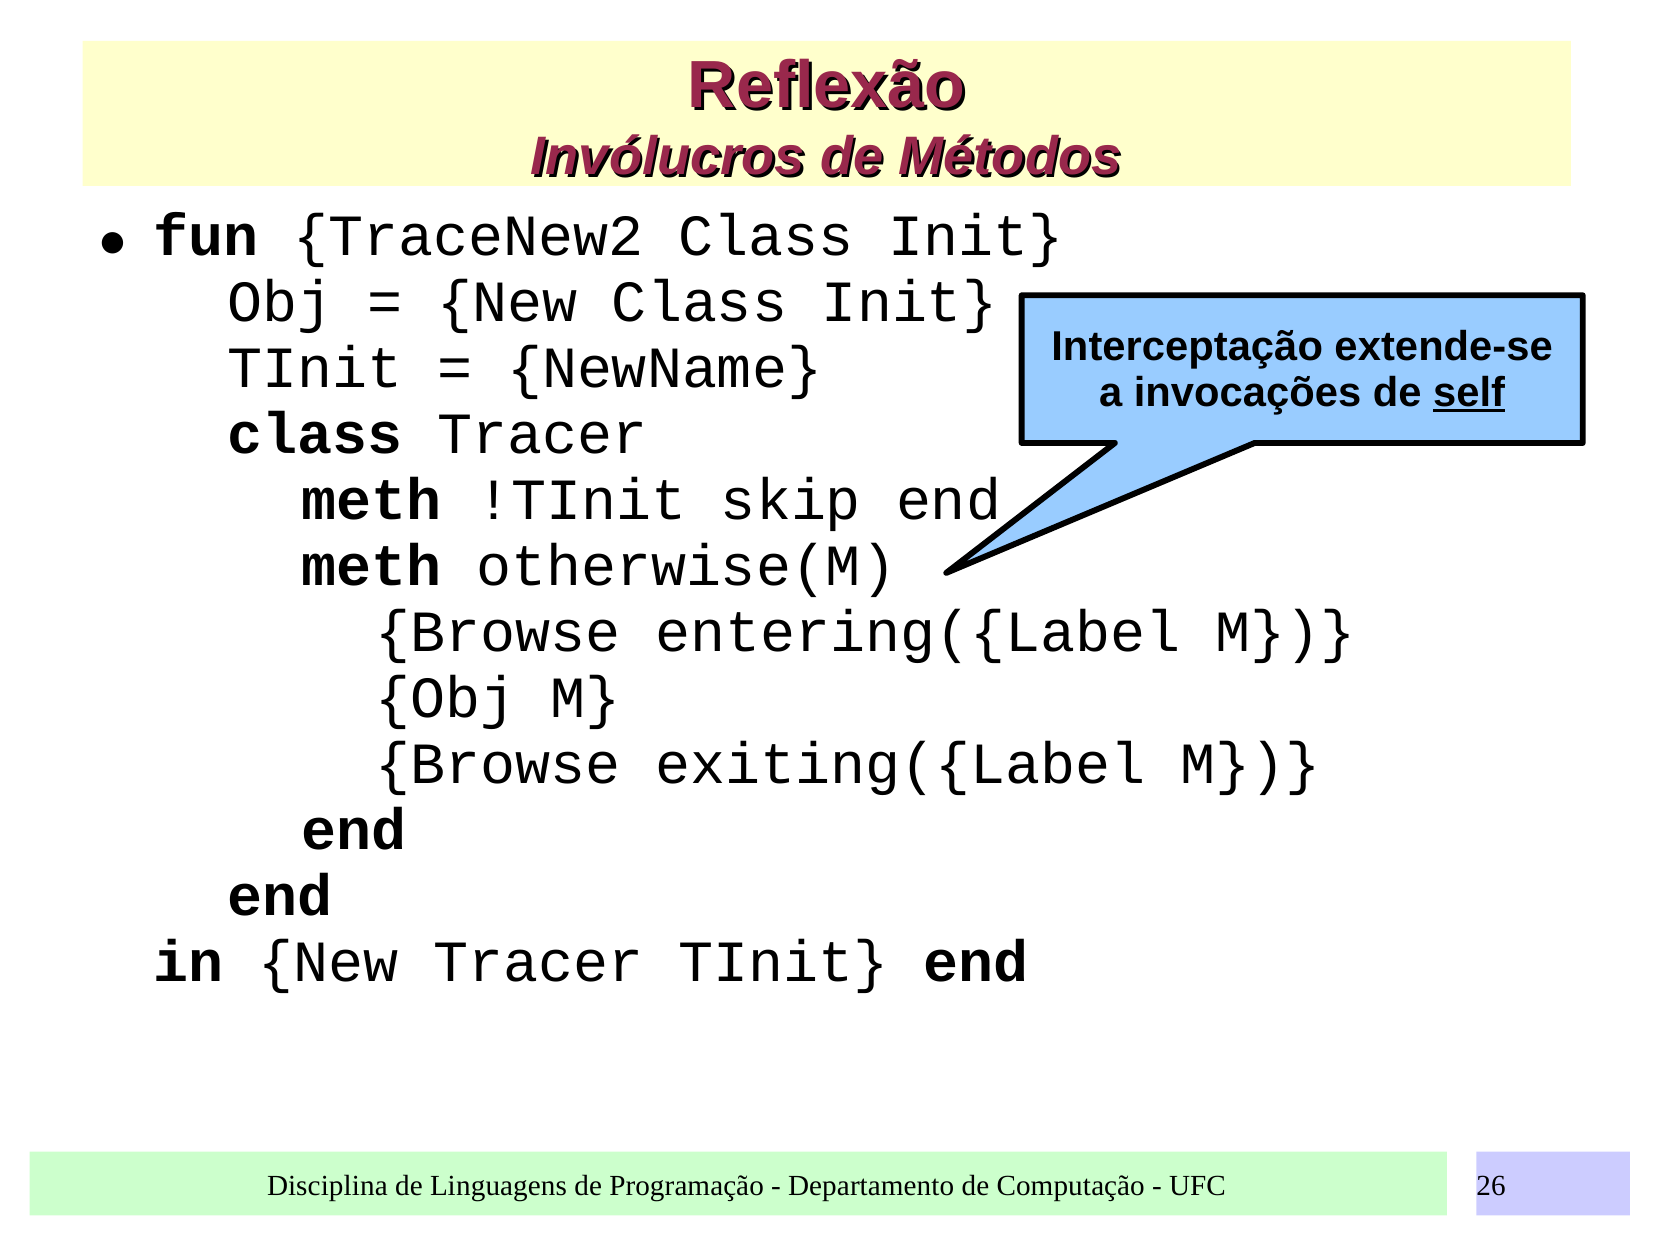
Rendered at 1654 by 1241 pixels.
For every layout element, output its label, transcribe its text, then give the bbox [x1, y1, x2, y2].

title Reflexão Invólucros de Métodos [82, 40, 1571, 186]
text_box <número> [1476, 1151, 1630, 1216]
text_box Disciplina de Linguagens de Programação - Departamento de Computação - UFC [29, 1151, 1447, 1216]
text_box Interceptação extende-se a invocações de self [946, 295, 1583, 573]
list fun {TraceNew2 Class Init} Obj = {New Class Init} TInit = {NewName} class Tracer meth !TInit skip end meth otherwise(M) {Browse entering({Label M})} {Obj M} {Browse exiting({Label M})} end end in {New Tracer TInit} end [82, 206, 1571, 1109]
